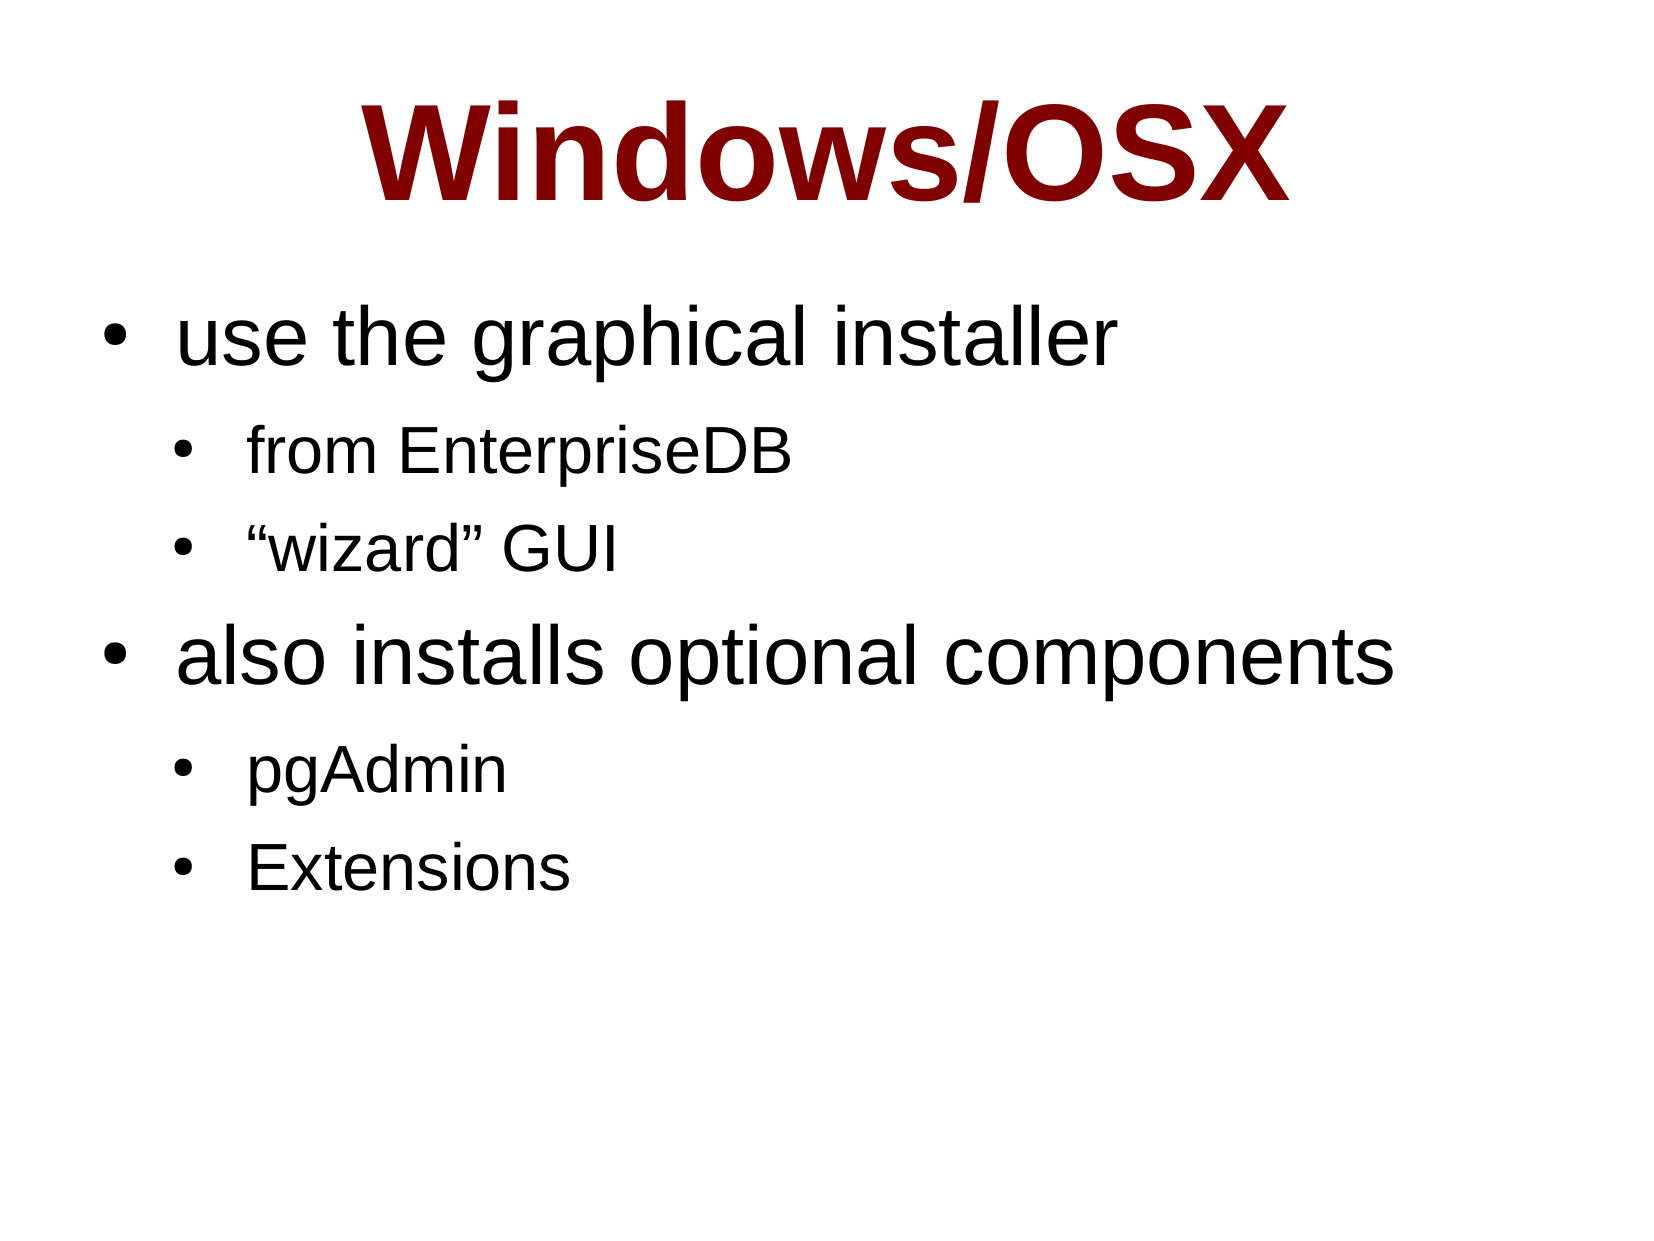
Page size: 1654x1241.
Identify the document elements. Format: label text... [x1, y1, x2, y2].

title Windows/OSX [82, 49, 1571, 257]
list use the graphical installer from EnterpriseDB “wizard” GUI also installs optional components pgAdmin Extensions [82, 290, 1571, 1136]
